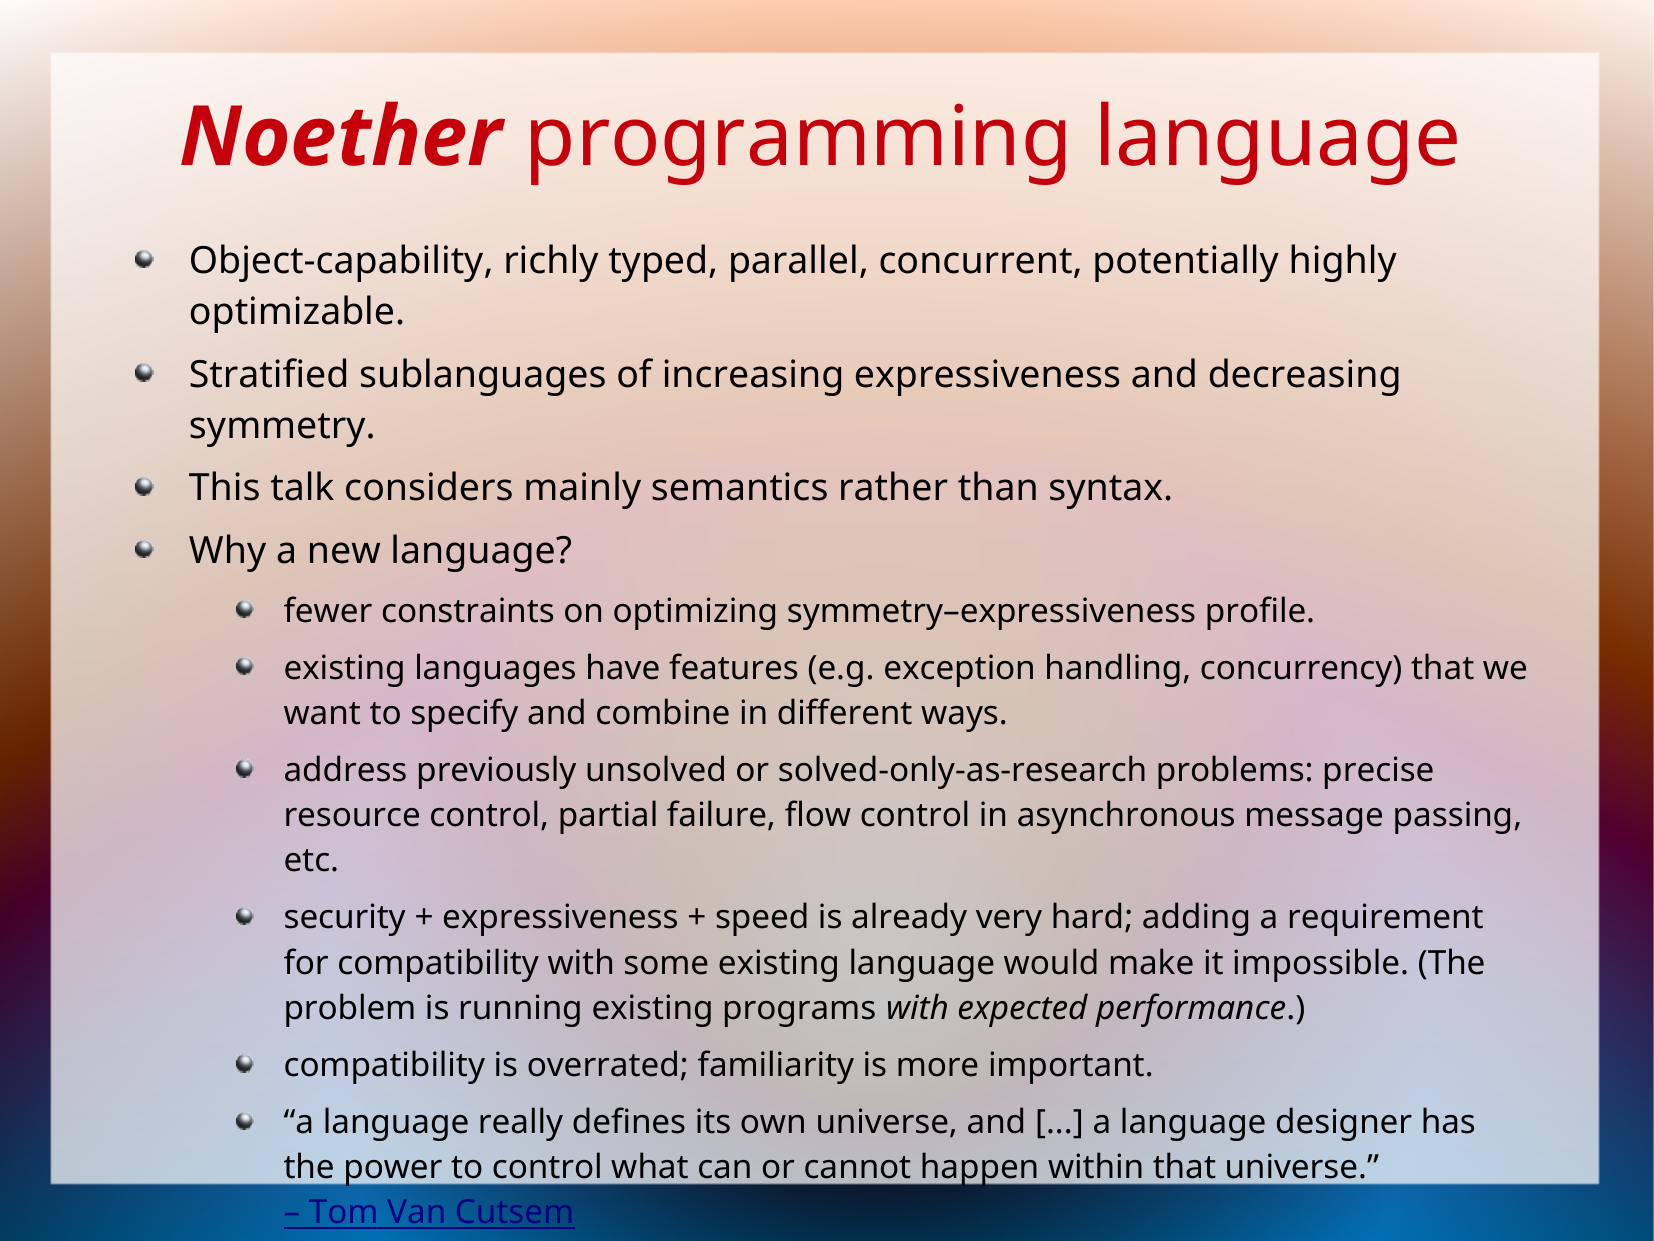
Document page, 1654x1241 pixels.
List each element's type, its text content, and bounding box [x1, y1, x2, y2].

picture [0, 0, 1654, 1241]
title Noether programming language [76, 59, 1565, 207]
list Object-capability, richly typed, parallel, concurrent, potentially highly optimizable. Stratified sublanguages of increasing expressiveness and decreasing symmetry. This talk considers mainly semantics rather than syntax. Why a new language? fewer constraints on optimizing symmetry–expressiveness profile. existing languages have features (e.g. exception handling, concurrency) that we want to specify and combine in different ways. address previously unsolved or solved-only-as-research problems: precise resource control, partial failure, flow control in asynchronous message passing, etc. security + expressiveness + speed is already very hard; adding a requirement for compatibility with some existing language would make it impossible. (The problem is running existing programs with expected performance.) compatibility is overrated; familiarity is more important. “a language really defines its own universe, and [...] a language designer has the power to control what can or cannot happen within that universe.” – Tom Van Cutsem Programming language design is fun! [118, 233, 1536, 1052]
